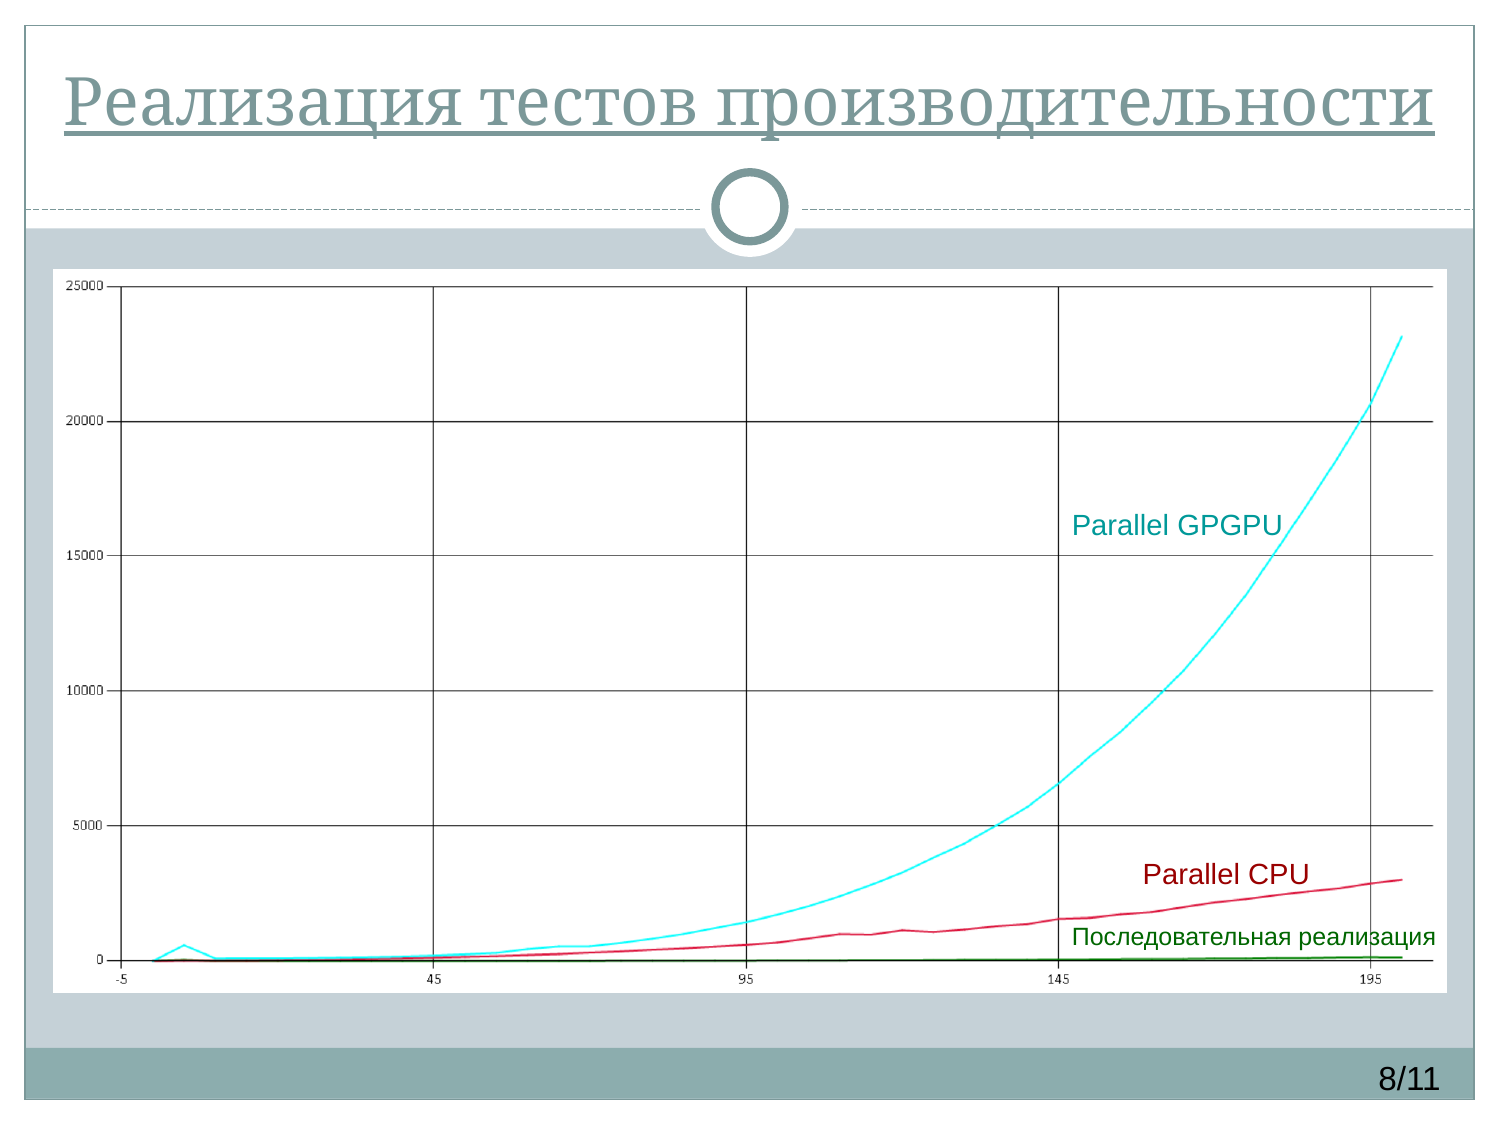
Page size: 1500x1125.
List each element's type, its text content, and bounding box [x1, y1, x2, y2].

picture [53, 269, 1447, 993]
text_box Parallel GPGPU [1057, 501, 1500, 562]
text_box Parallel CPU [1127, 850, 1329, 910]
text_box <номер>/11 [1370, 1053, 1500, 1125]
title Реализация тестов производительности [49, 37, 1450, 162]
text_box Последовательная реализация [1057, 915, 1477, 969]
